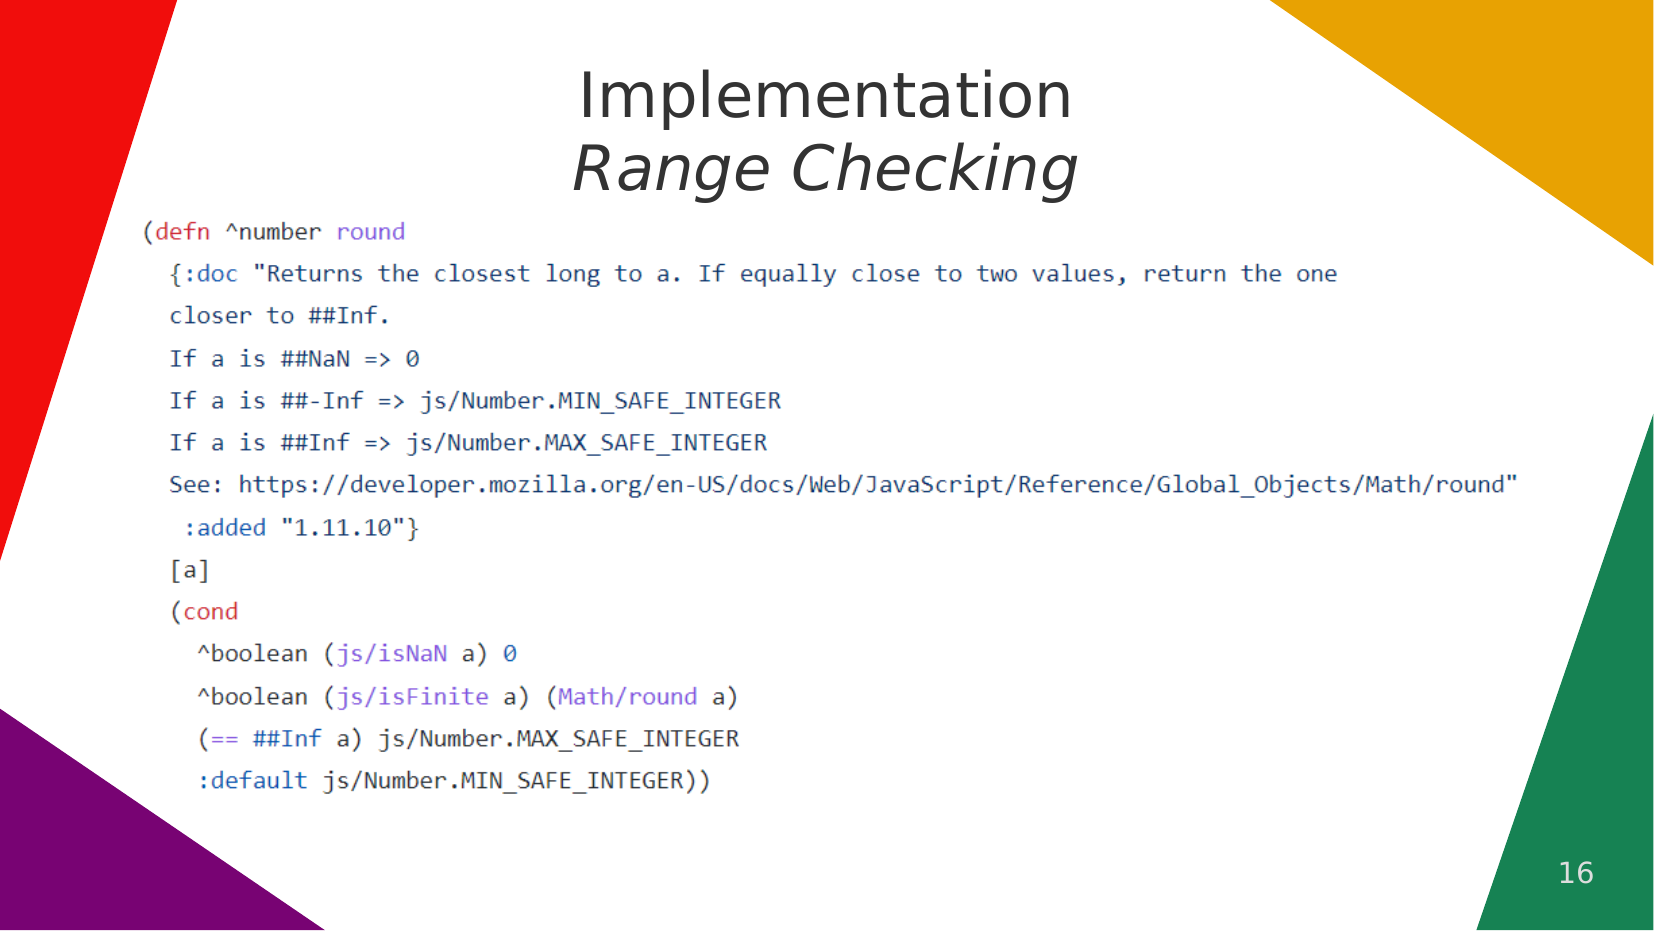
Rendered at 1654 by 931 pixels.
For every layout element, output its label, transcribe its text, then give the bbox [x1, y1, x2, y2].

title Implementation Range Checking [118, 58, 1536, 207]
picture [138, 214, 1519, 802]
